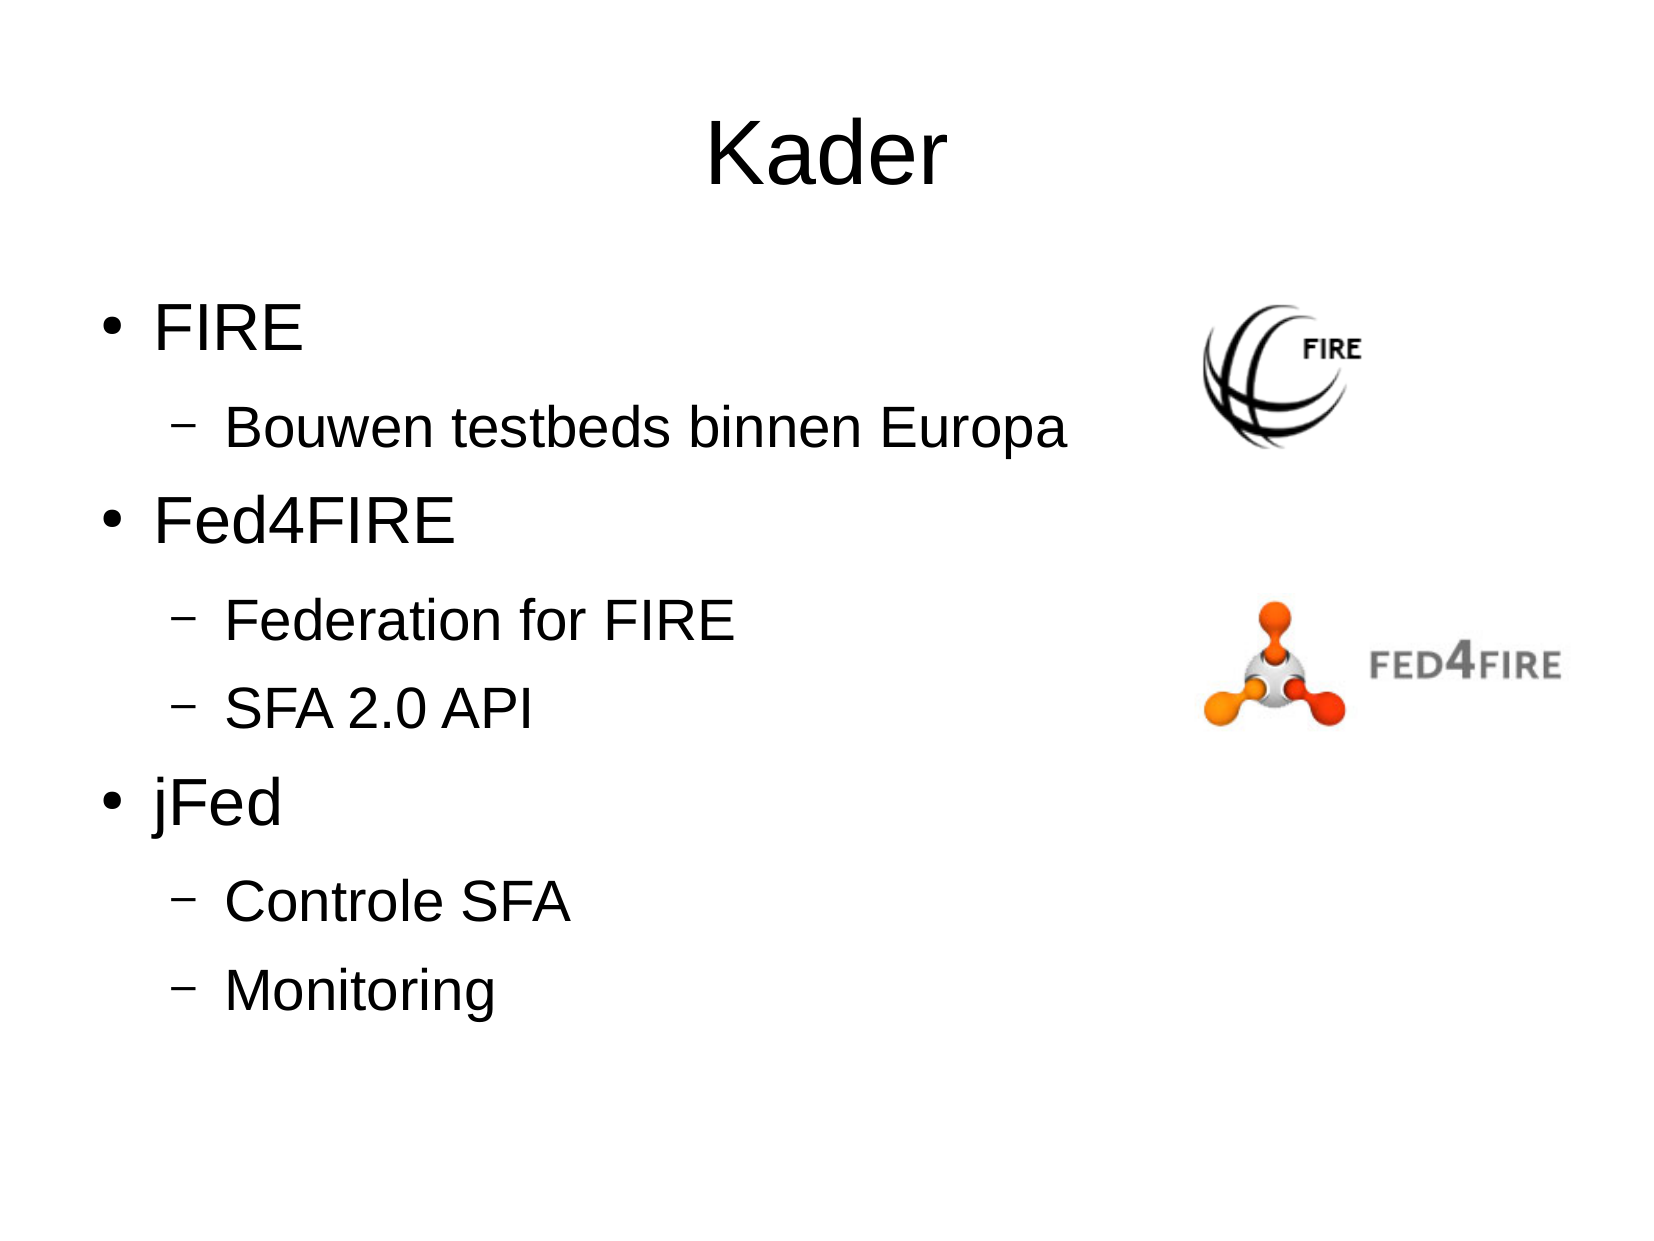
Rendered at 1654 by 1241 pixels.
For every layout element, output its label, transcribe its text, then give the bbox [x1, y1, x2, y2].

picture [1189, 299, 1452, 456]
picture [1170, 593, 1594, 744]
list FIRE Bouwen testbeds binnen Europa Fed4FIRE Federation for FIRE SFA 2.0 API jFed Controle SFA Monitoring [82, 290, 1571, 1156]
title Kader [82, 49, 1571, 257]
